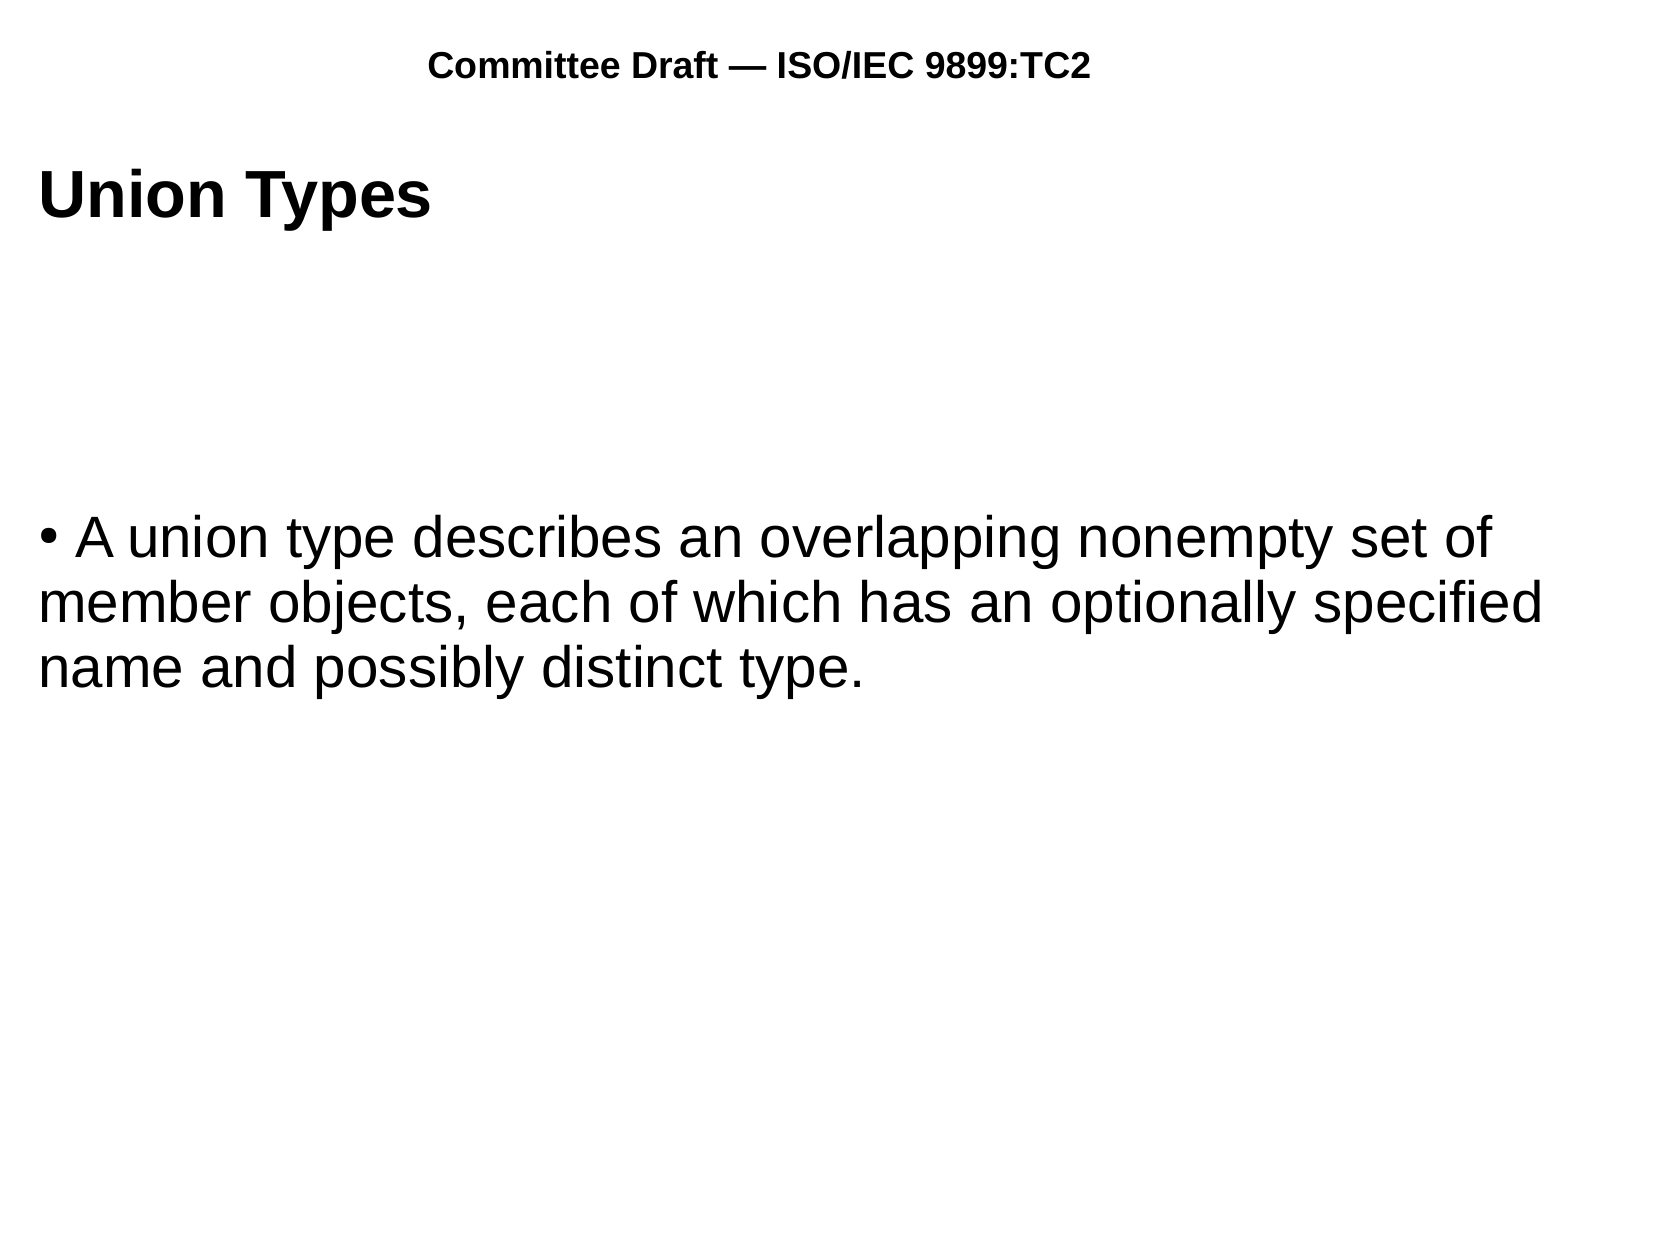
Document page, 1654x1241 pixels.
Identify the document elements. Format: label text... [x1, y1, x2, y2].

text_box Committee Draft — ISO/IEC 9899:TC2 [412, 37, 1107, 95]
text_box Union Types A union type describes an overlapping nonempty set of member objects, each of which has an optionally specified name and possibly distinct type. [23, 150, 1576, 1201]
